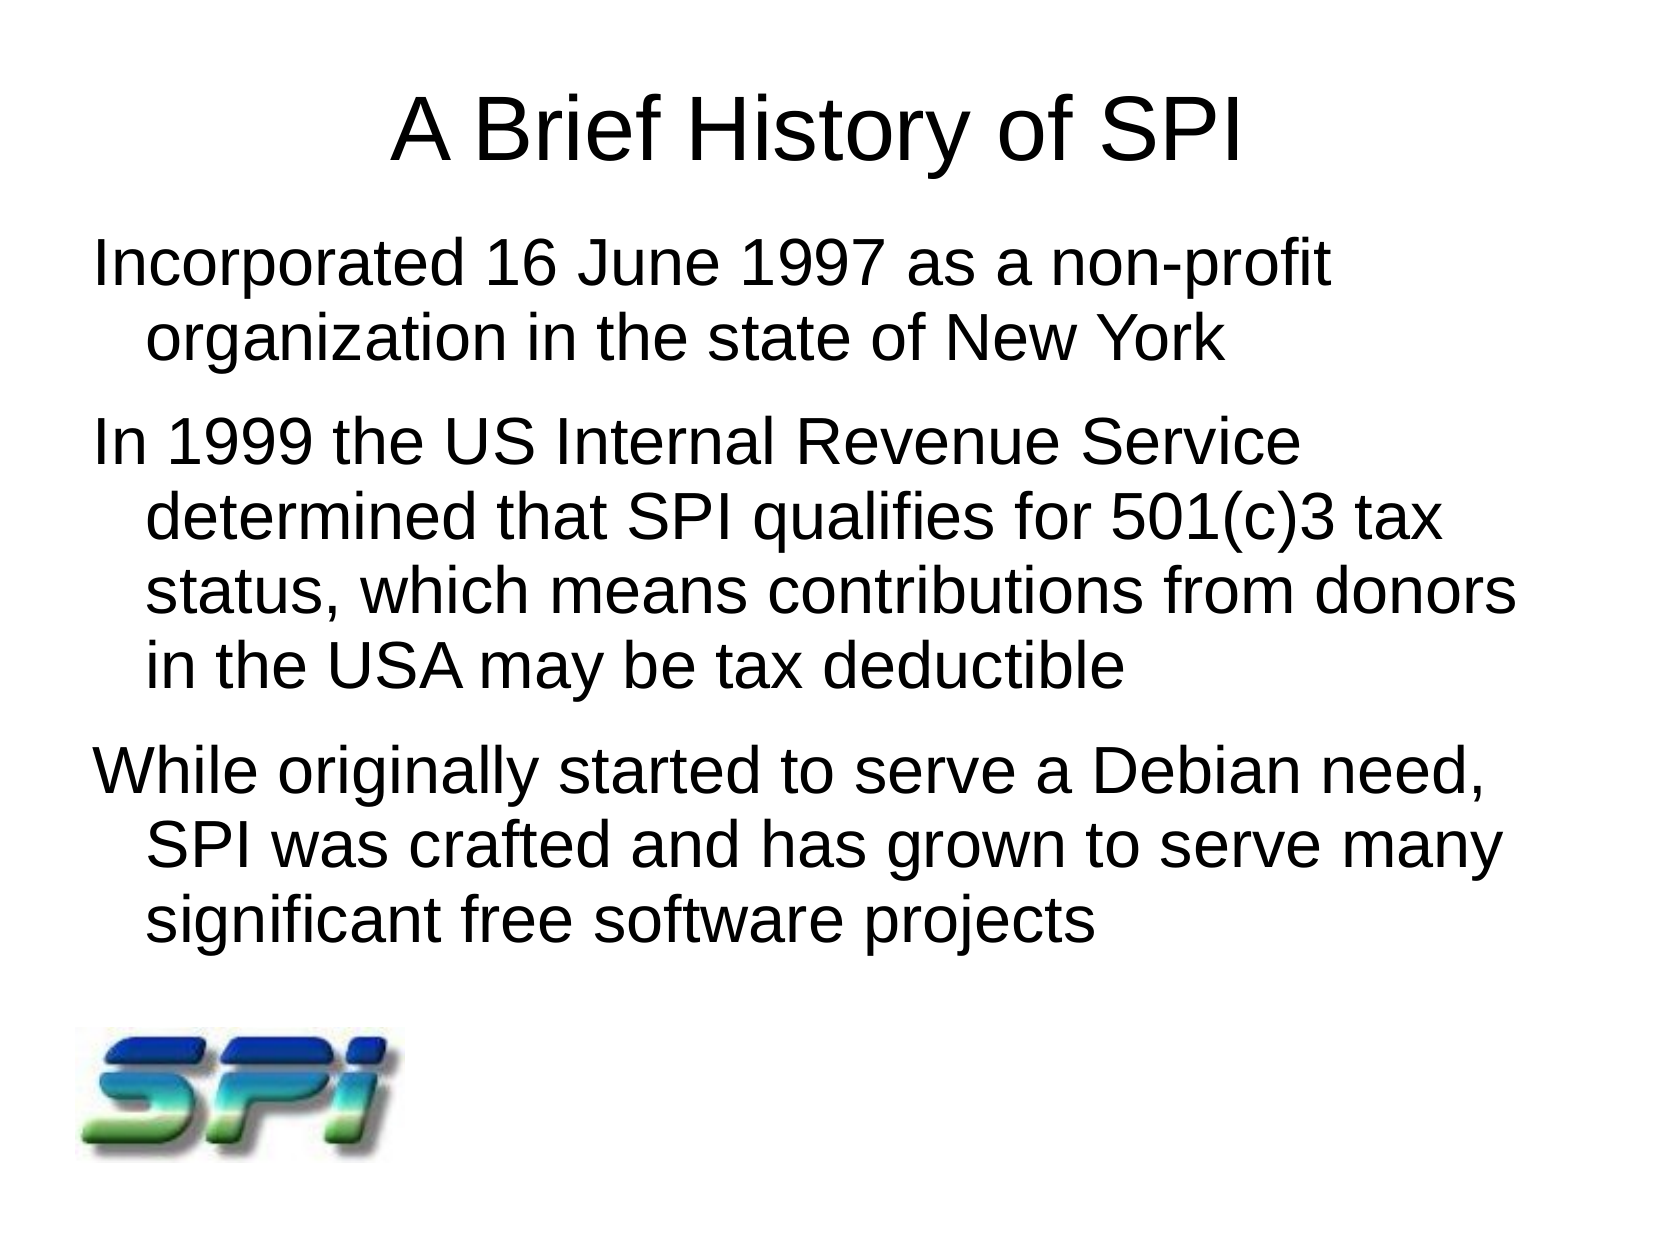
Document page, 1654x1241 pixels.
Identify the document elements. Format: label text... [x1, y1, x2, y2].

title A Brief History of SPI [75, 32, 1564, 225]
list Incorporated 16 June 1997 as a non-profit organization in the state of New York In 1999 the US Internal Revenue Service determined that SPI qualifies for 501(c)3 tax status, which means contributions from donors in the USA may be tax deductible While originally started to serve a Debian need, SPI was crafted and has grown to serve many significant free software projects [75, 225, 1564, 1029]
picture [75, 1029, 405, 1163]
